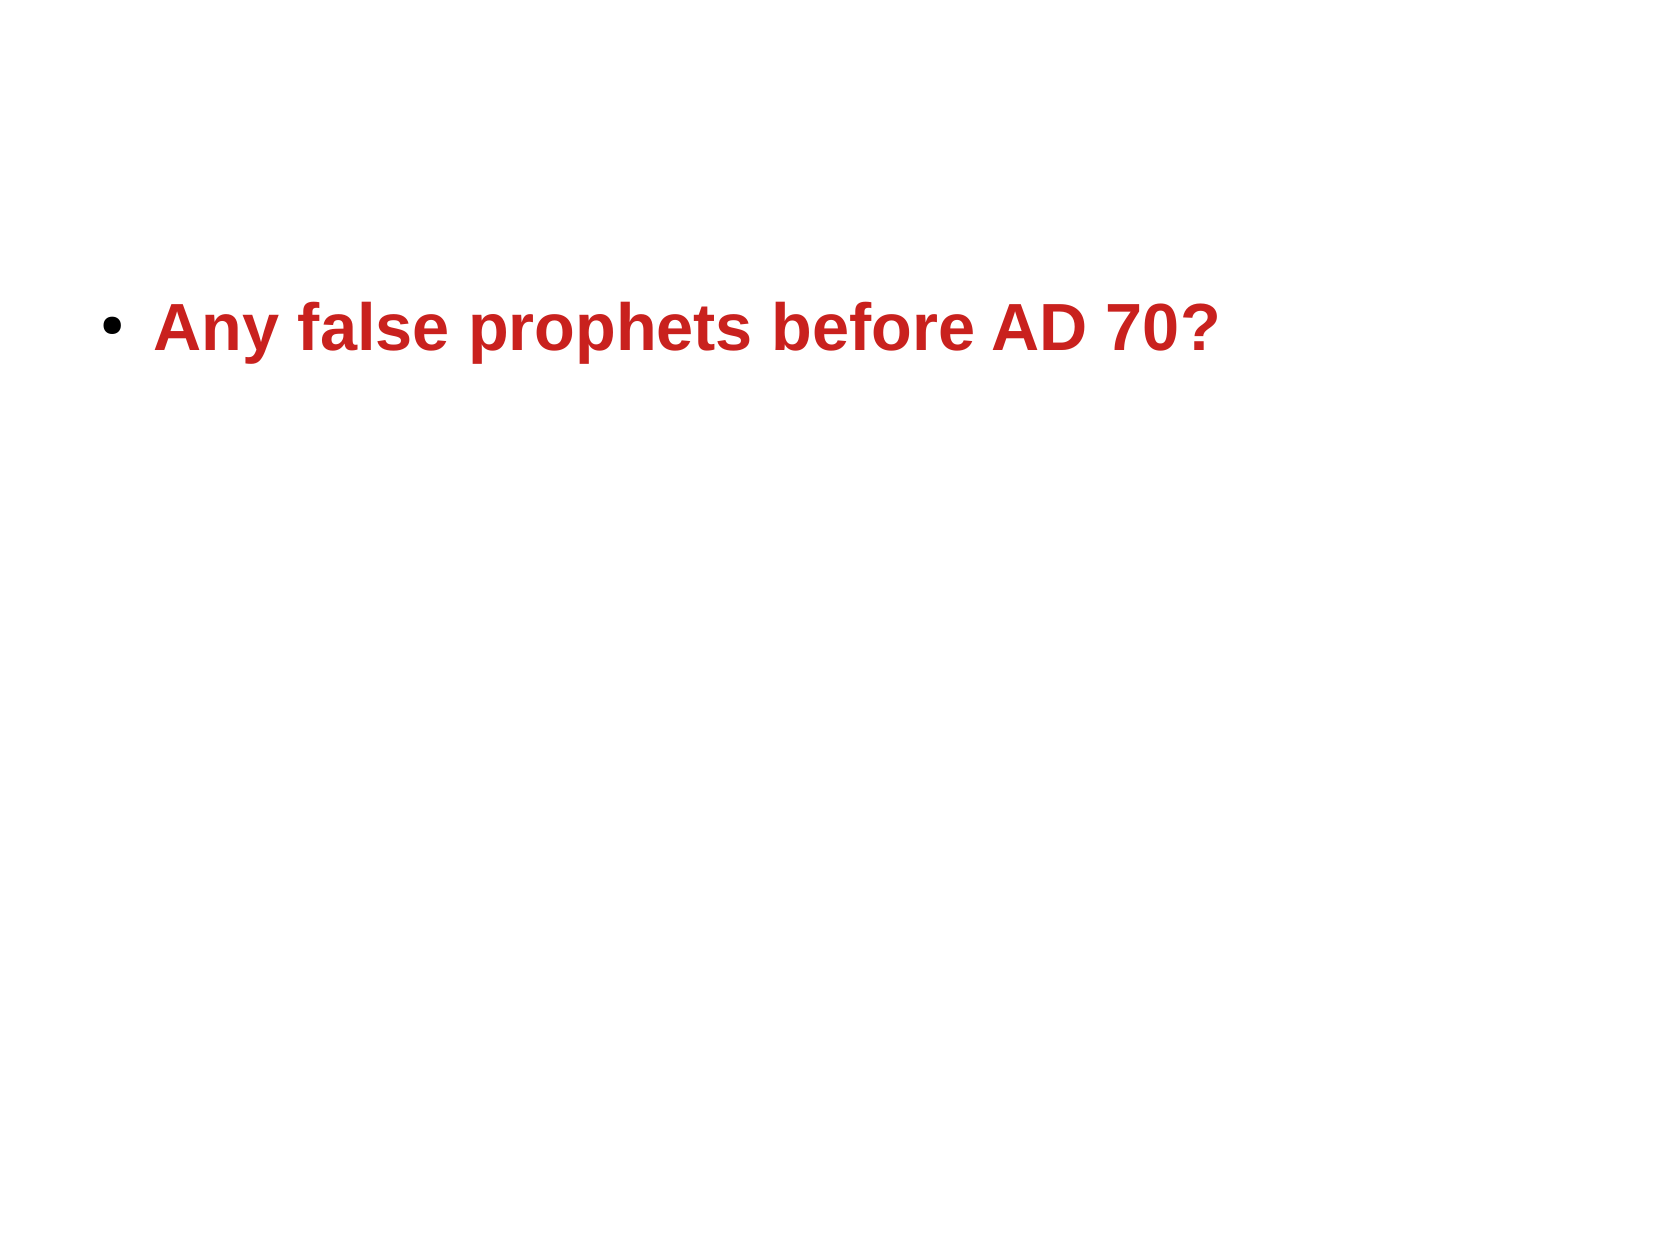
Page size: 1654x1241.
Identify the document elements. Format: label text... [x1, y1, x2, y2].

list Any false prophets before AD 70? [82, 290, 1571, 1010]
